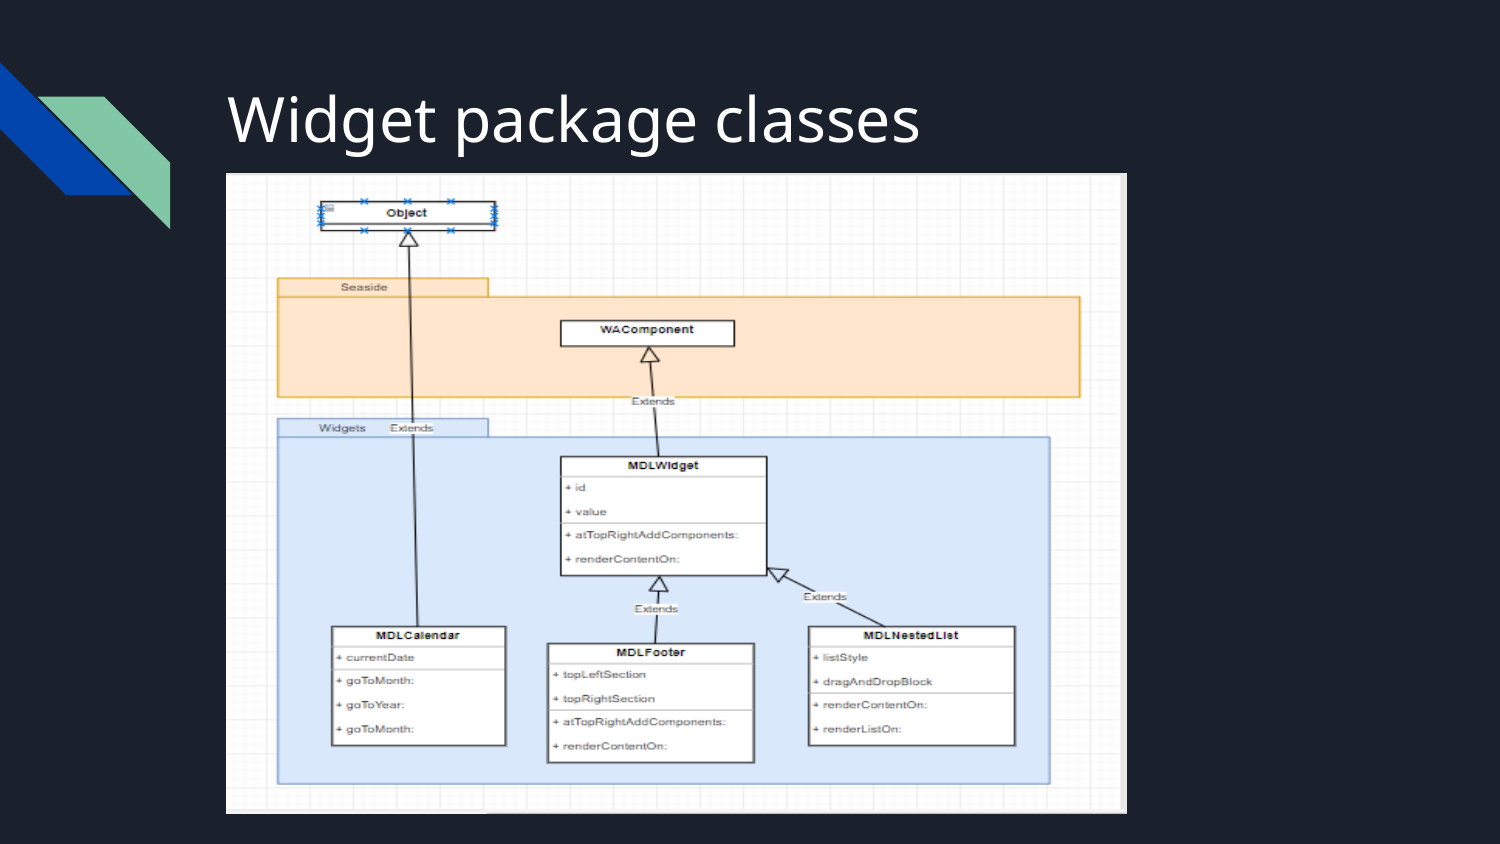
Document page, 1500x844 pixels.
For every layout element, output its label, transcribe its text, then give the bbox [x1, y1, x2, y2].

title Widget package classes [212, 64, 1452, 215]
picture [226, 173, 1127, 814]
